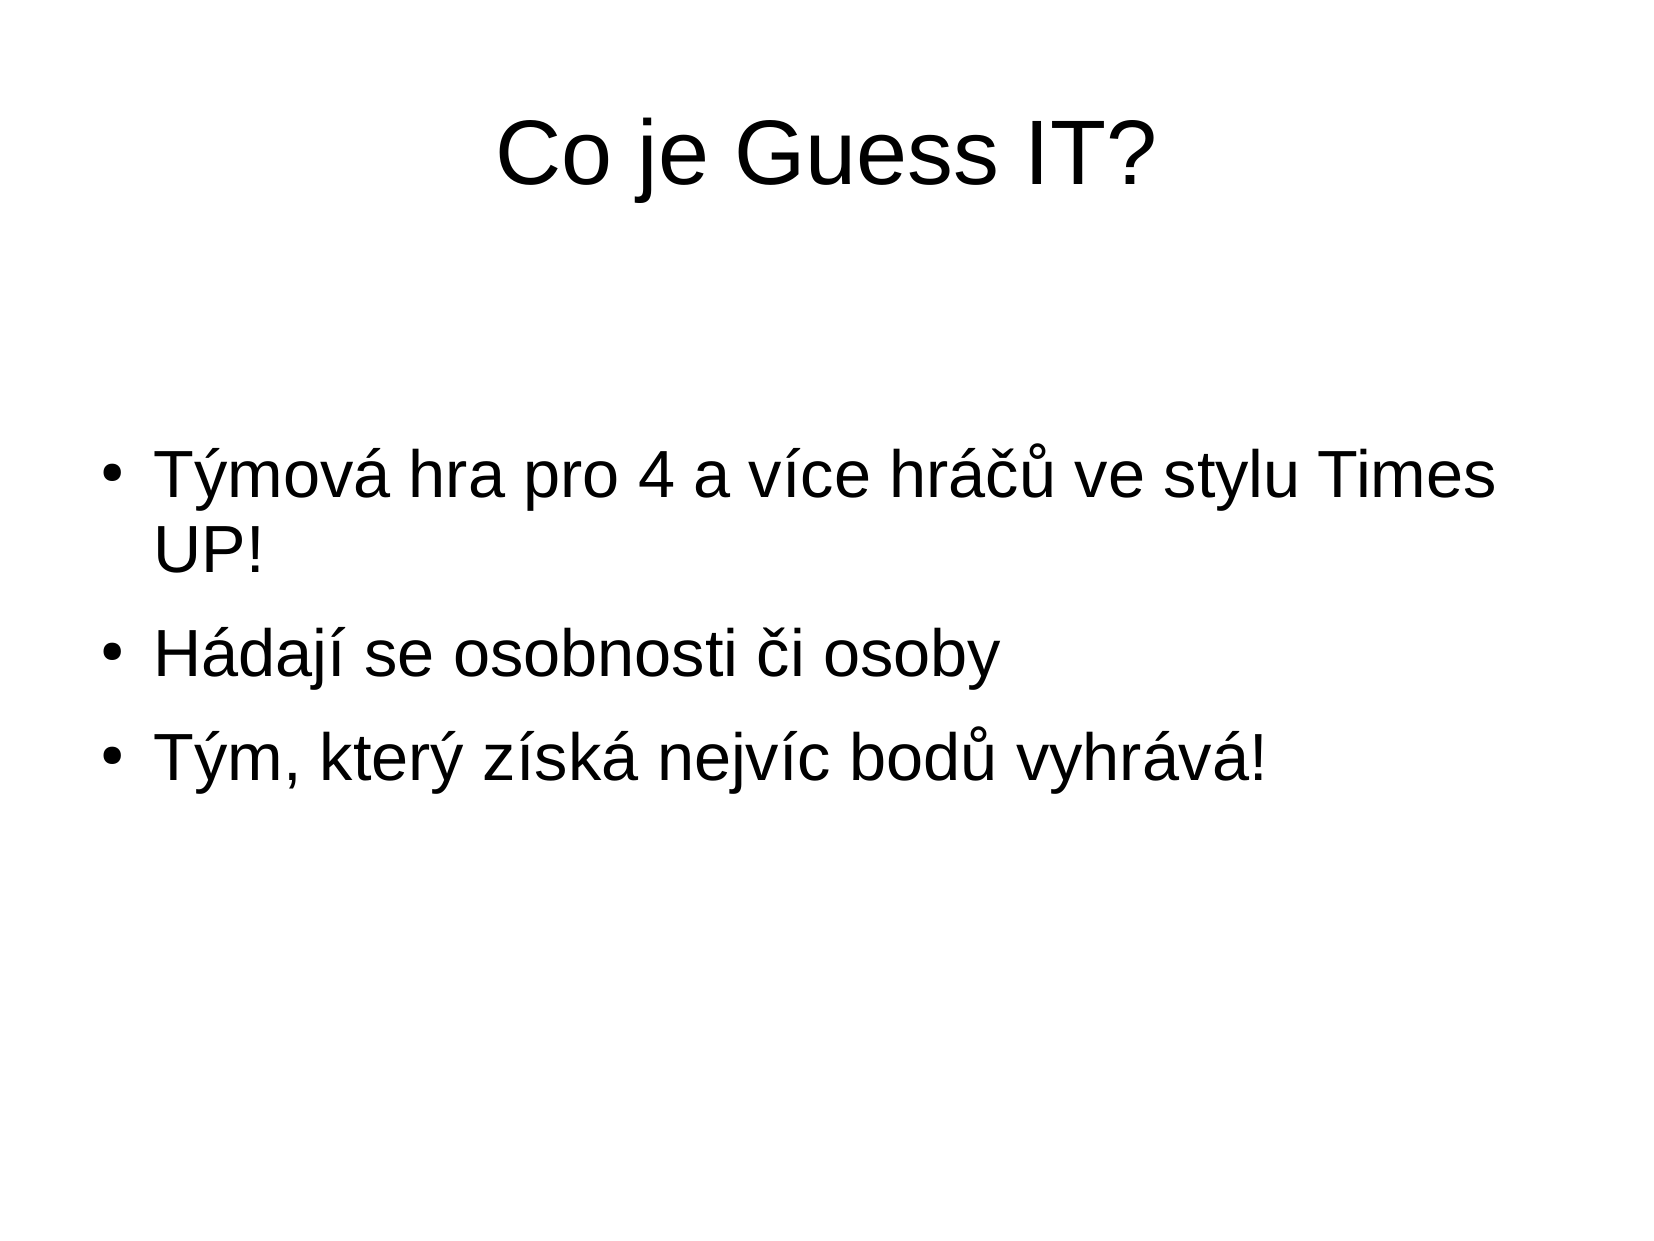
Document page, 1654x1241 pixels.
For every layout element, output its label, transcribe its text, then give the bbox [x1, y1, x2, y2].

title Co je Guess IT? [82, 49, 1571, 257]
list Týmová hra pro 4 a více hráčů ve stylu Times UP! Hádají se osobnosti či osoby Tým, který získá nejvíc bodů vyhrává! [82, 437, 1571, 1010]
